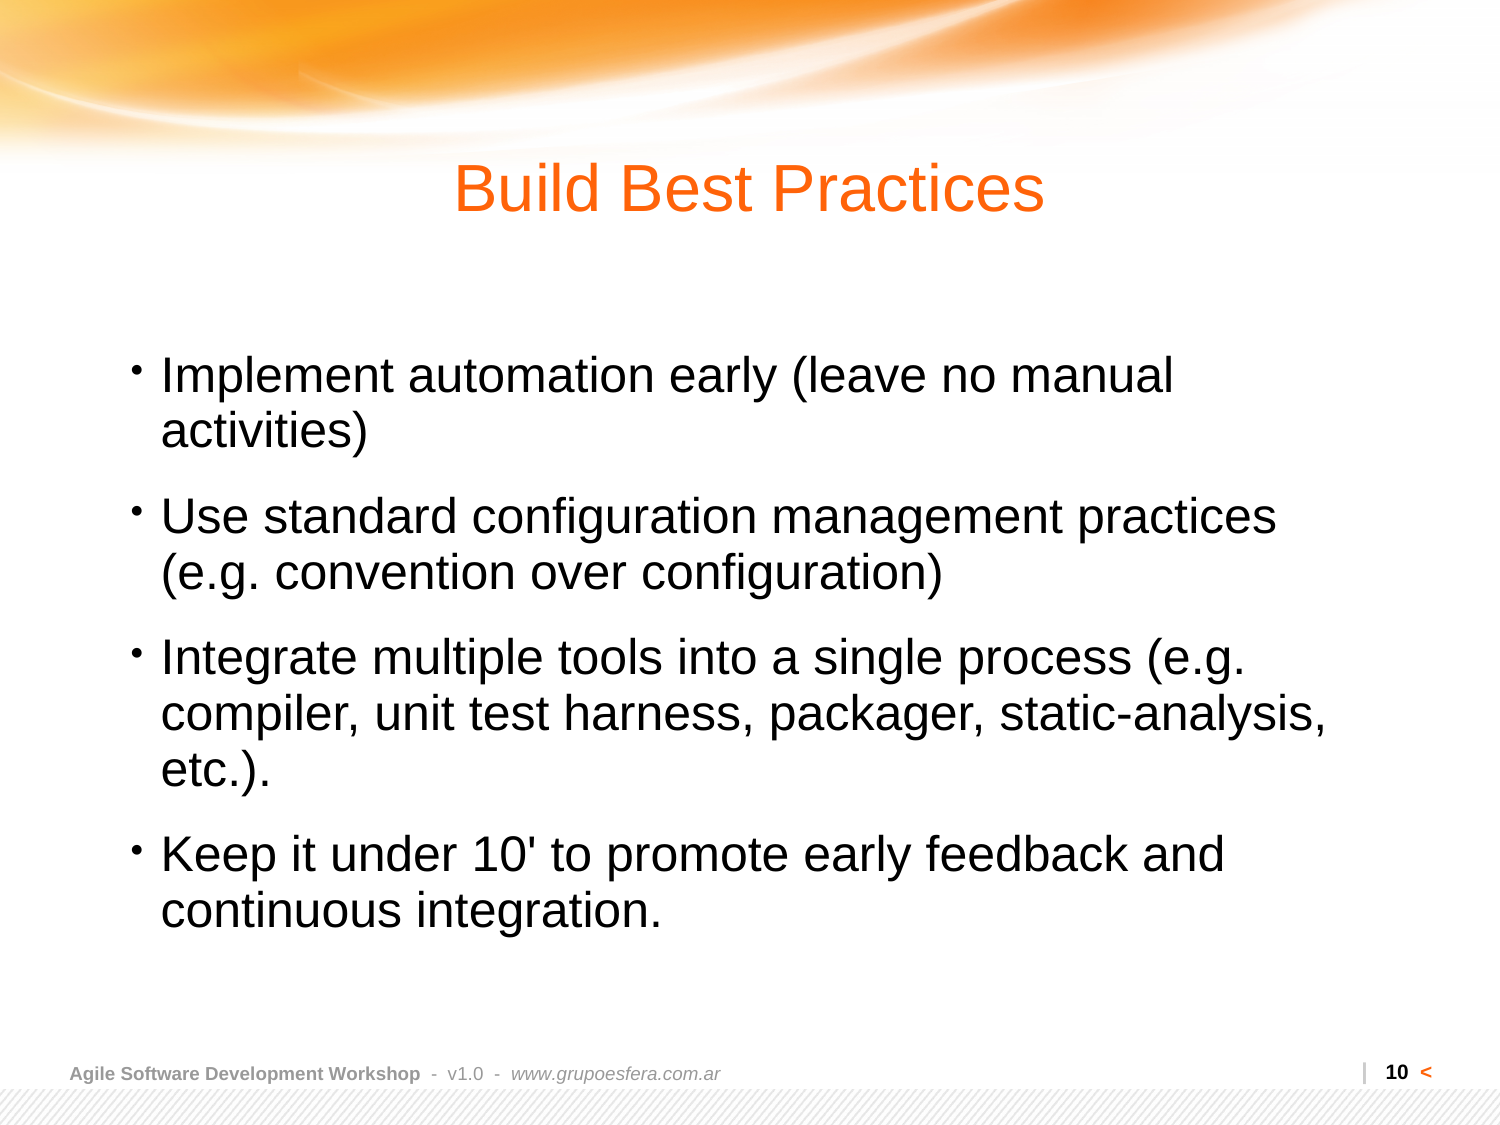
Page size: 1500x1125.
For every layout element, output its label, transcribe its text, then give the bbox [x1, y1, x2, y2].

list Implement automation early (leave no manual activities) Use standard configuration management practices (e.g. convention over configuration) Integrate multiple tools into a single process (e.g. compiler, unit test harness, packager, static-analysis, etc.). Keep it under 10' to promote early feedback and continuous integration. [130, 346, 1363, 988]
picture [0, 1089, 1500, 1125]
picture [0, 0, 1500, 174]
title Build Best Practices [143, 133, 1357, 247]
